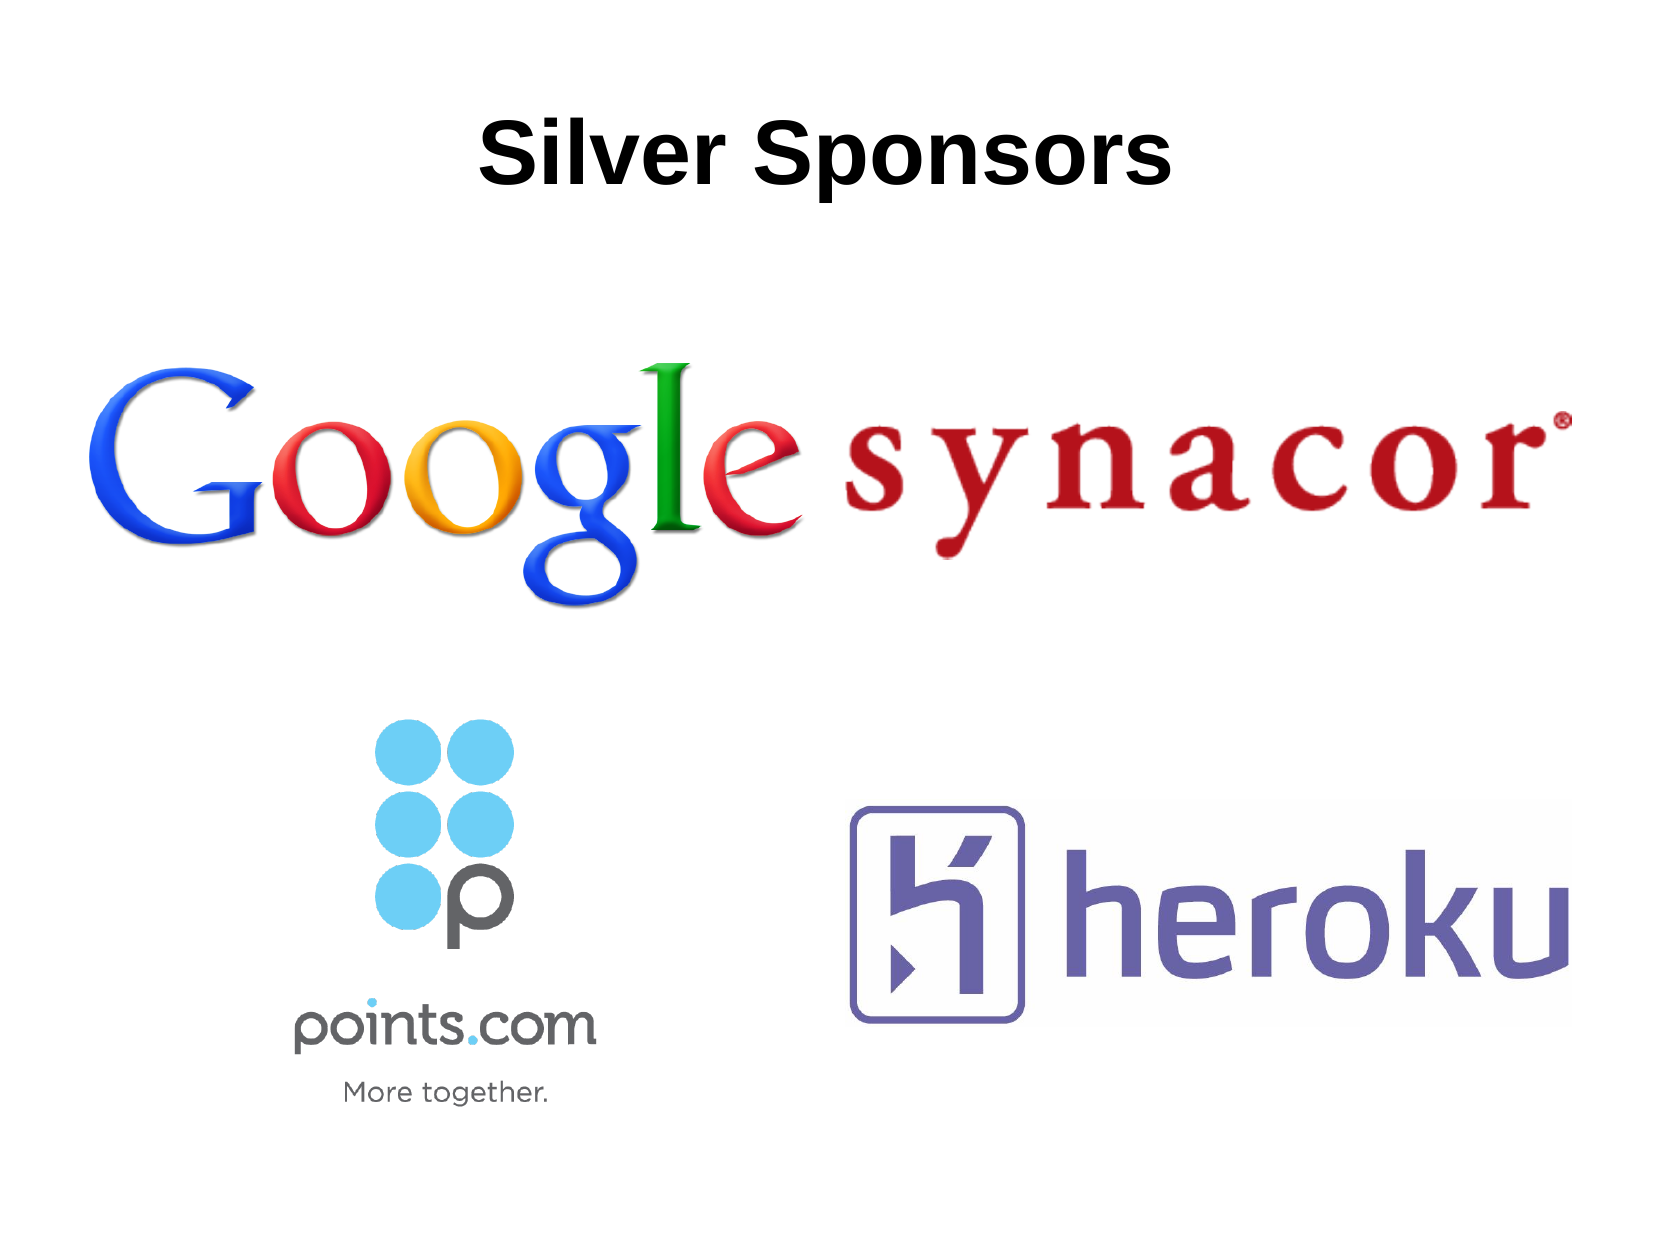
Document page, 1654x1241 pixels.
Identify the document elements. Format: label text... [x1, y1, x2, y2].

title Silver Sponsors [82, 49, 1571, 257]
picture [845, 799, 1572, 1027]
picture [291, 717, 600, 1109]
picture [845, 411, 1572, 560]
picture [82, 354, 809, 616]
